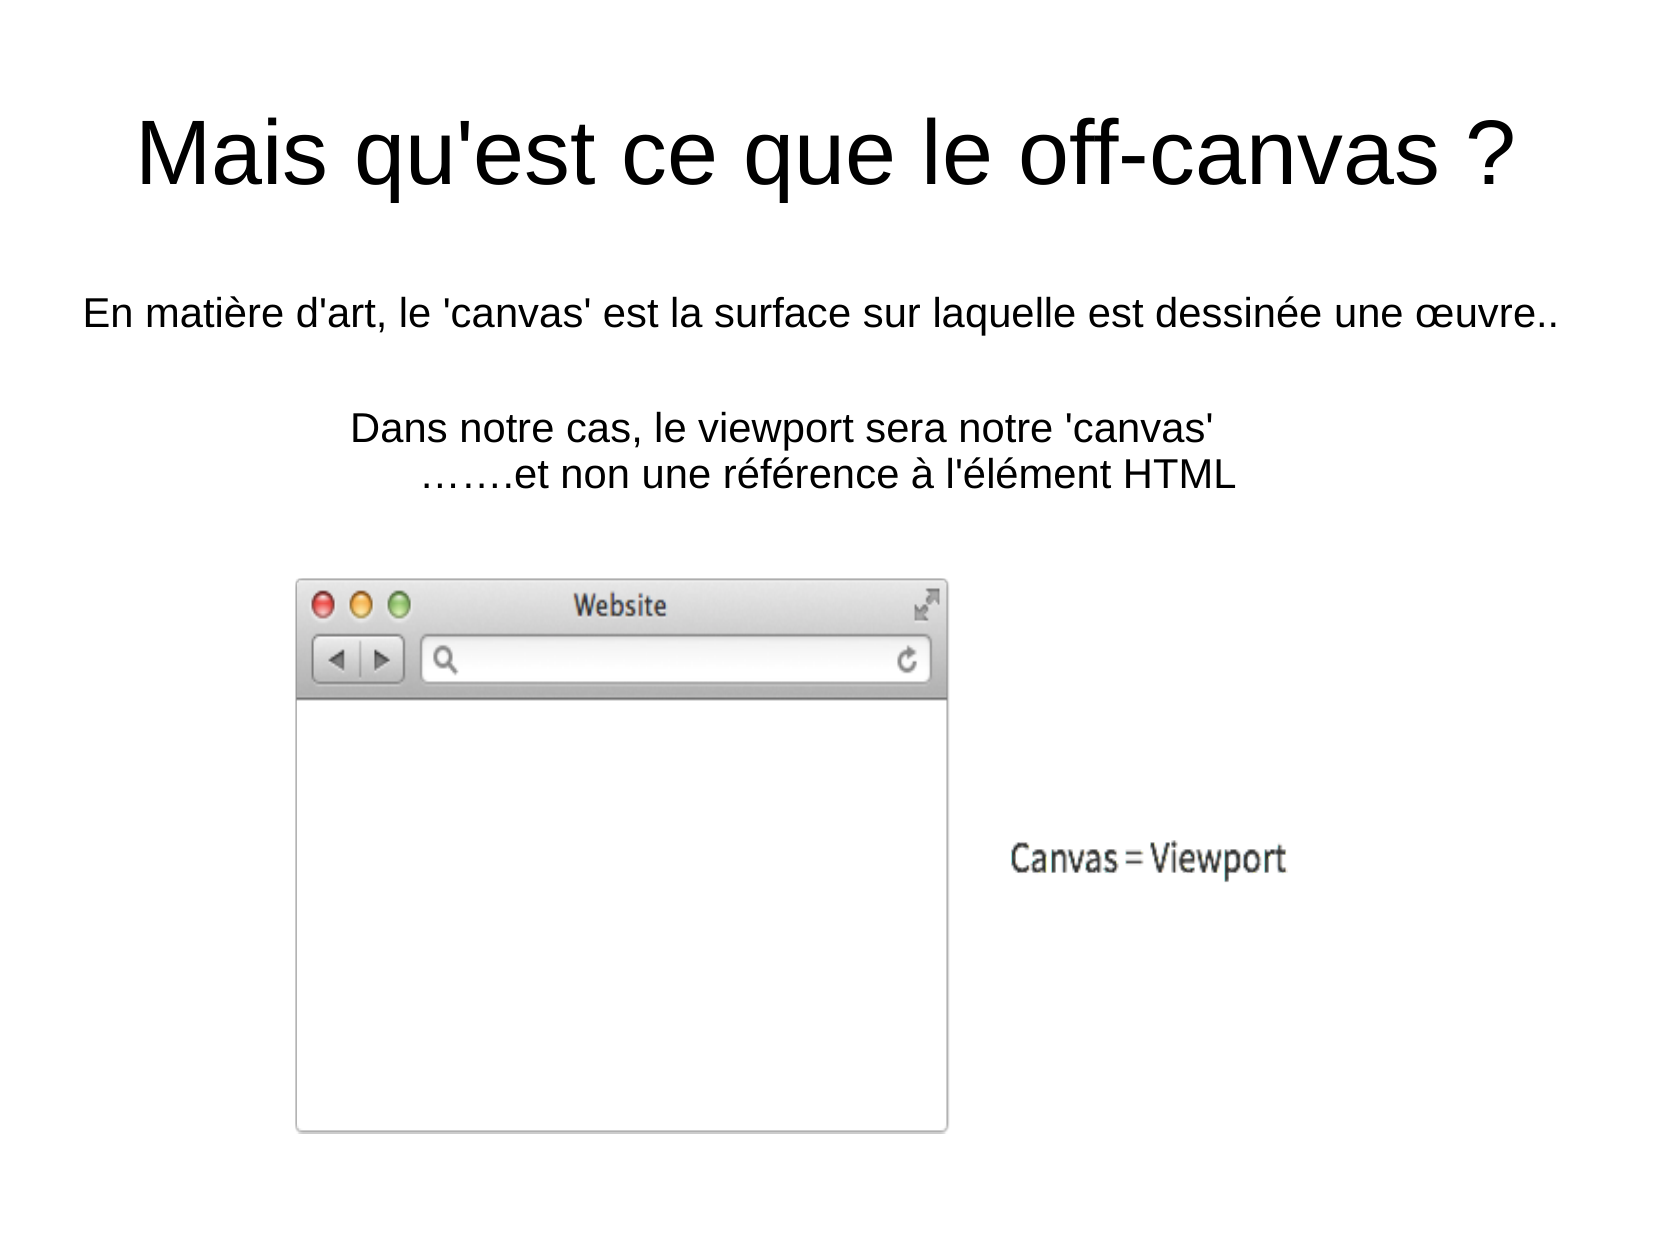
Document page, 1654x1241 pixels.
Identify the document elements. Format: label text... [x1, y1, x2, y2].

list En matière d'art, le 'canvas' est la surface sur laquelle est dessinée une œuvre.. [82, 290, 1571, 1010]
text_box Dans notre cas, le viewport sera notre 'canvas' …….et non une référence à l'élément HTML [335, 397, 1273, 507]
picture [295, 578, 1288, 1134]
title Mais qu'est ce que le off-canvas ? [82, 49, 1571, 257]
